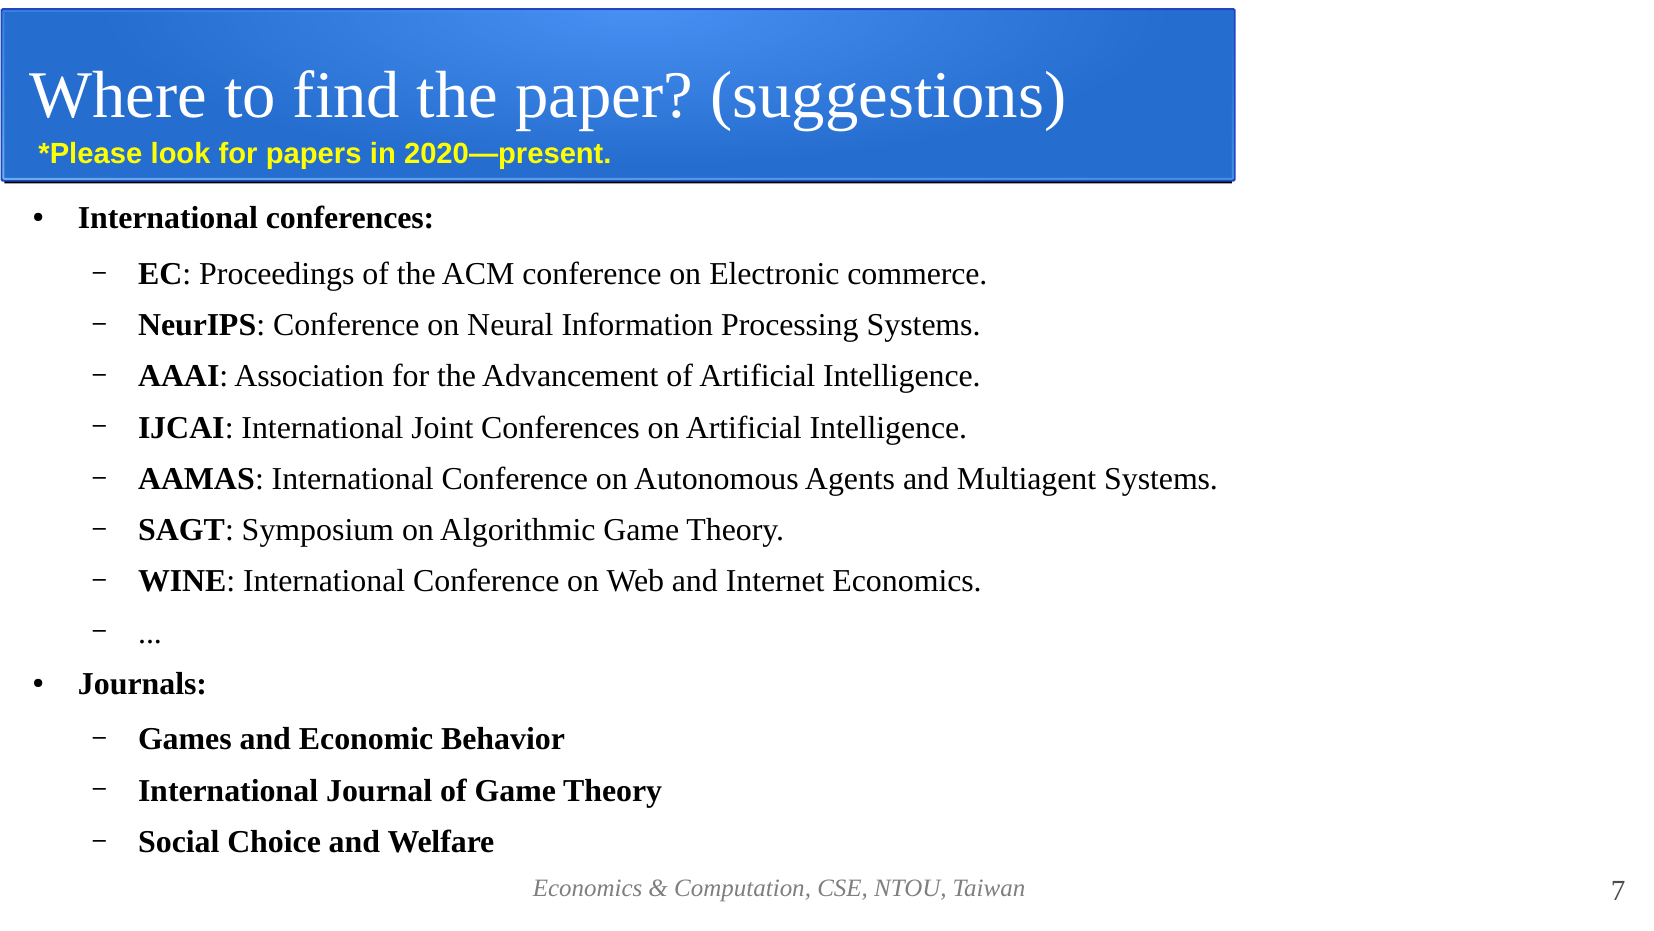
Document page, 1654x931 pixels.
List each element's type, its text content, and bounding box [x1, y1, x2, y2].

list International conferences: EC: Proceedings of the ACM conference on Electronic commerce. NeurIPS: Conference on Neural Information Processing Systems. AAAI: Association for the Advancement of Artificial Intelligence. IJCAI: International Joint Conferences on Artificial Intelligence. AAMAS: International Conference on Autonomous Agents and Multiagent Systems. SAGT: Symposium on Algorithmic Game Theory. WINE: International Conference on Web and Internet Economics. ... Journals: Games and Economic Behavior International Journal of Game Theory Social Choice and Welfare [17, 200, 1548, 863]
text_box *Please look for papers in 2020—present. [23, 129, 638, 182]
title Where to find the paper? (suggestions) [29, 17, 1138, 172]
